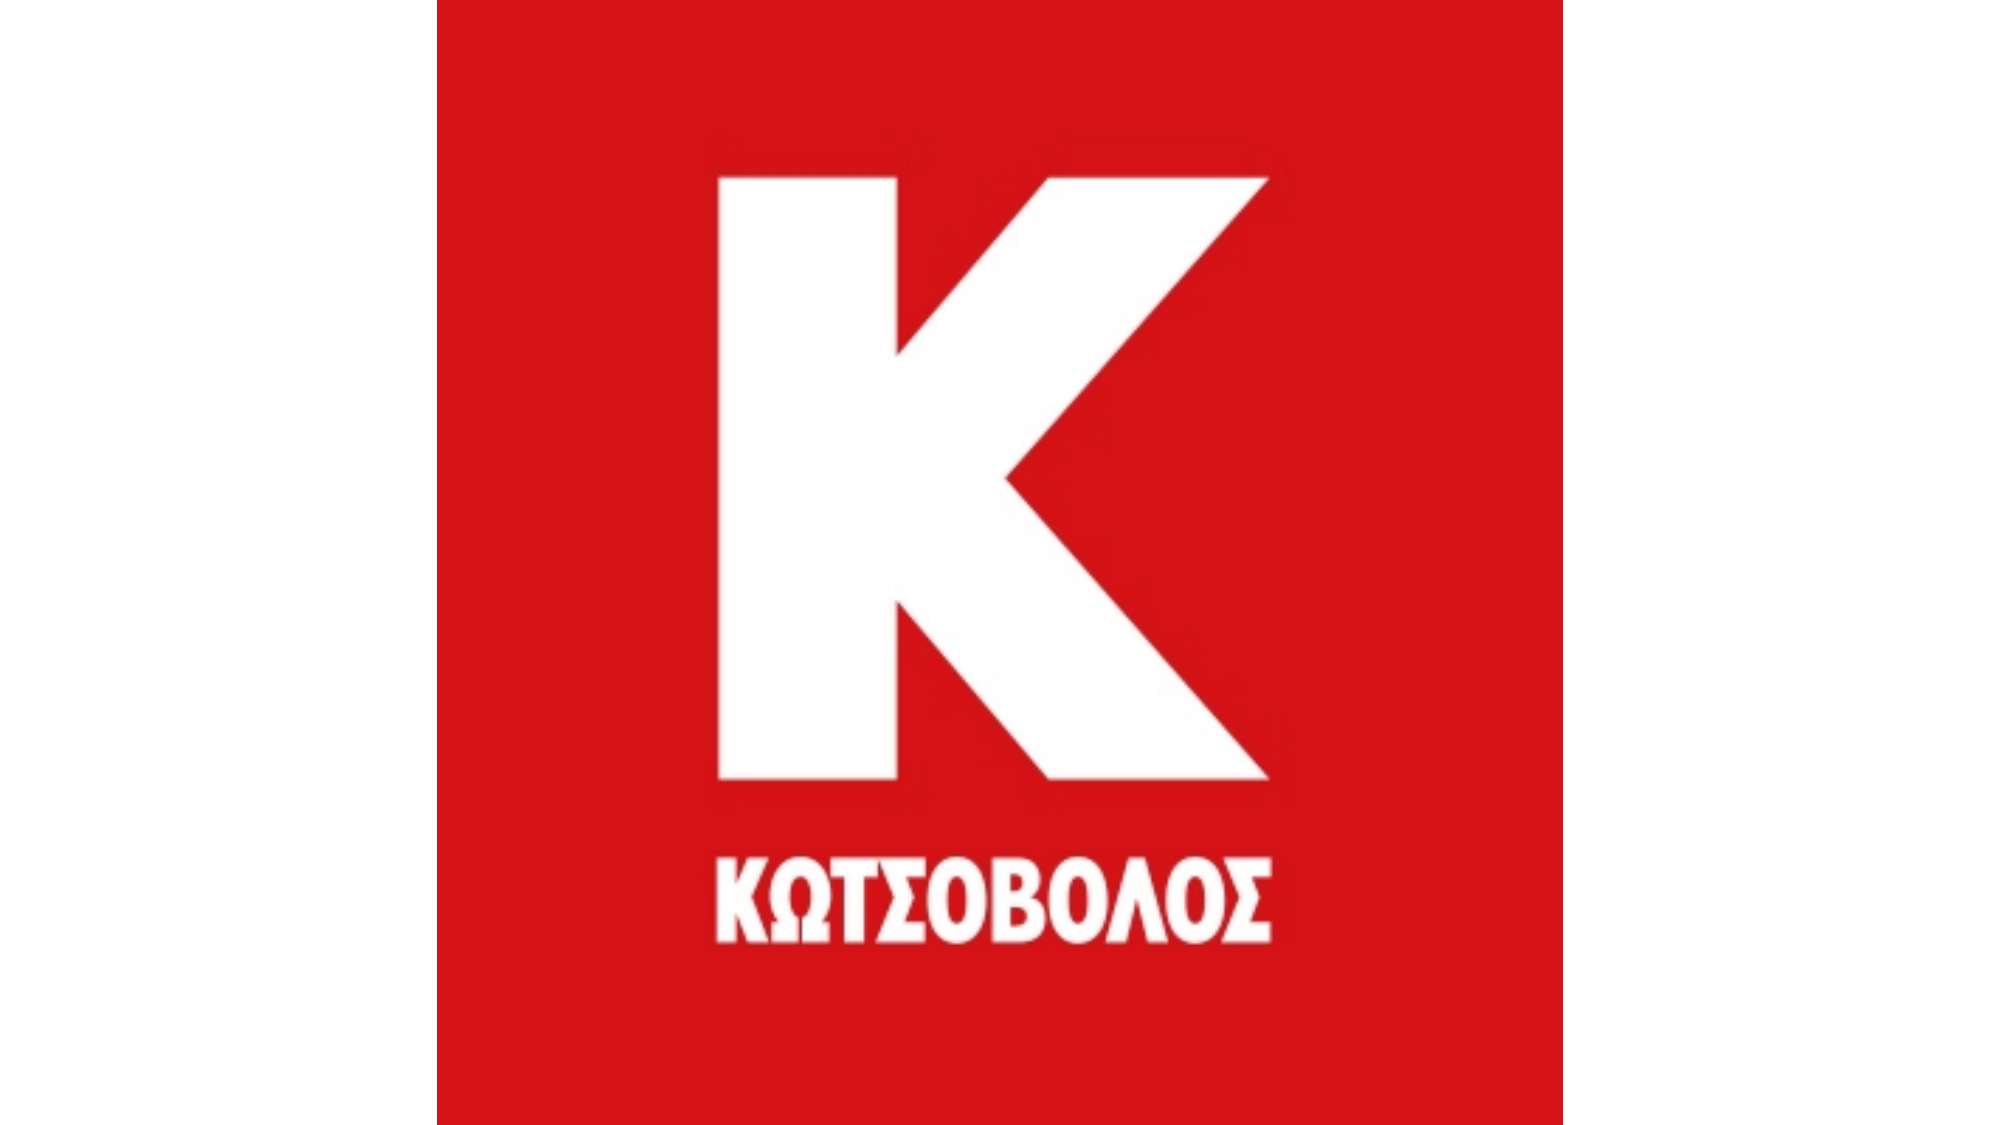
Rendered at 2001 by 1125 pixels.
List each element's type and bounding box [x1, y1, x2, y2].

picture [437, 0, 1563, 1125]
